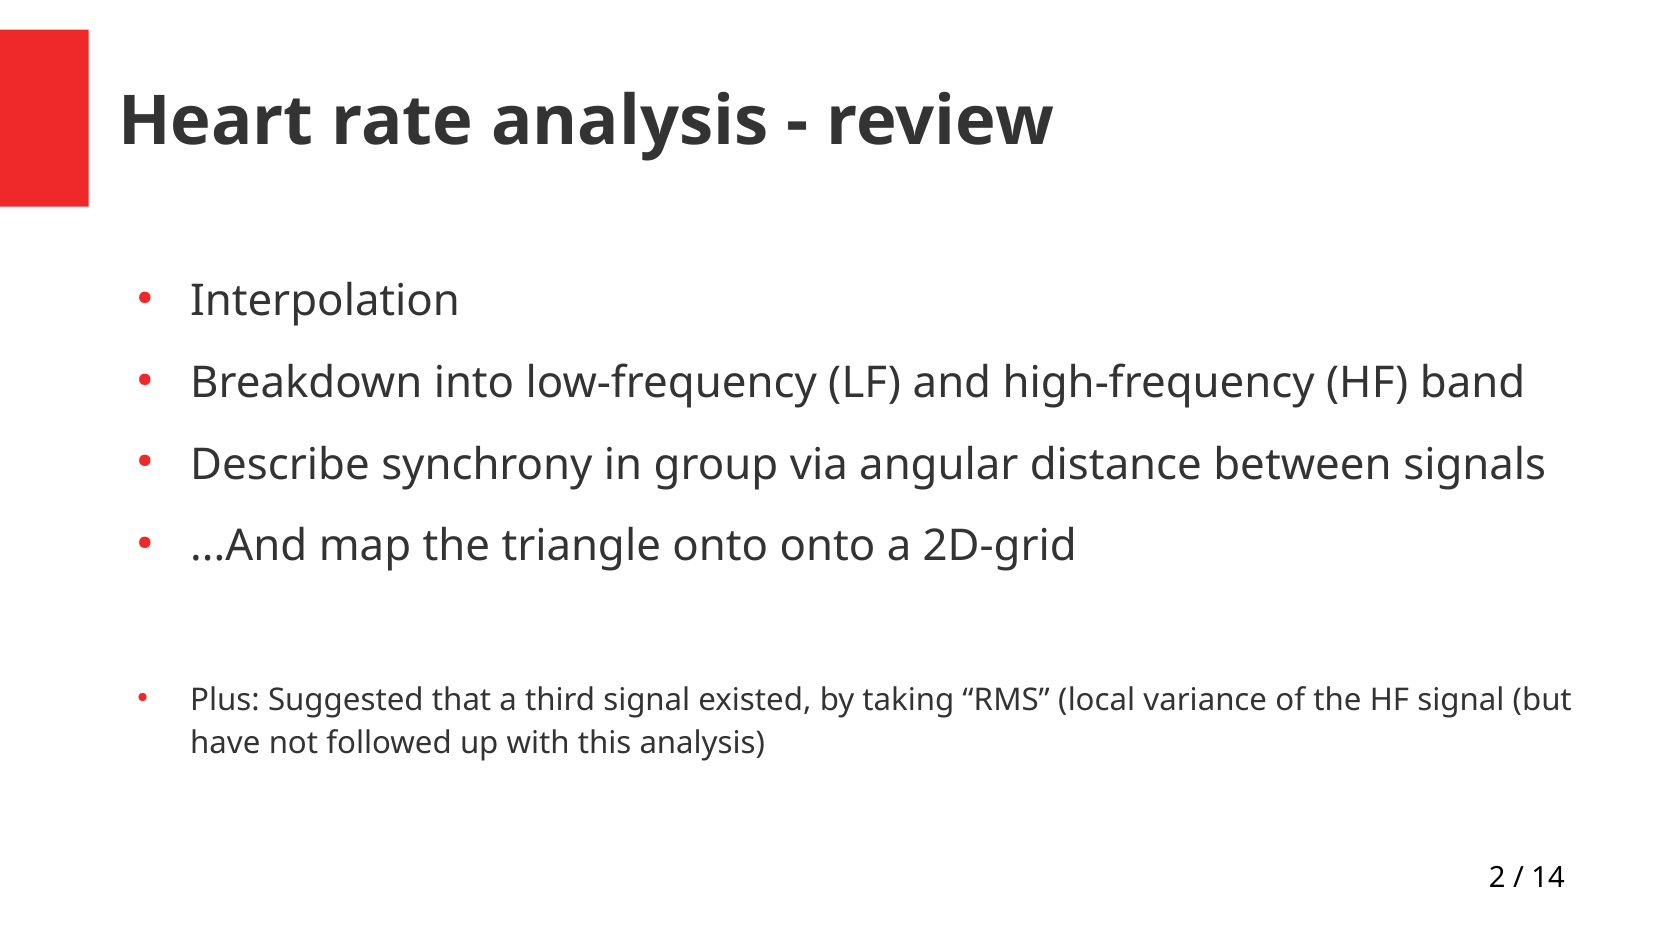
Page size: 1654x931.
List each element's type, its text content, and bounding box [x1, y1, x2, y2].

title Heart rate analysis - review [118, 29, 1595, 207]
list Interpolation Breakdown into low-frequency (LF) and high-frequency (HF) band Describe synchrony in group via angular distance between signals ...And map the triangle onto onto a 2D-grid Plus: Suggested that a third signal existed, by taking “RMS” (local variance of the HF signal (but have not followed up with this analysis) [119, 187, 1596, 901]
